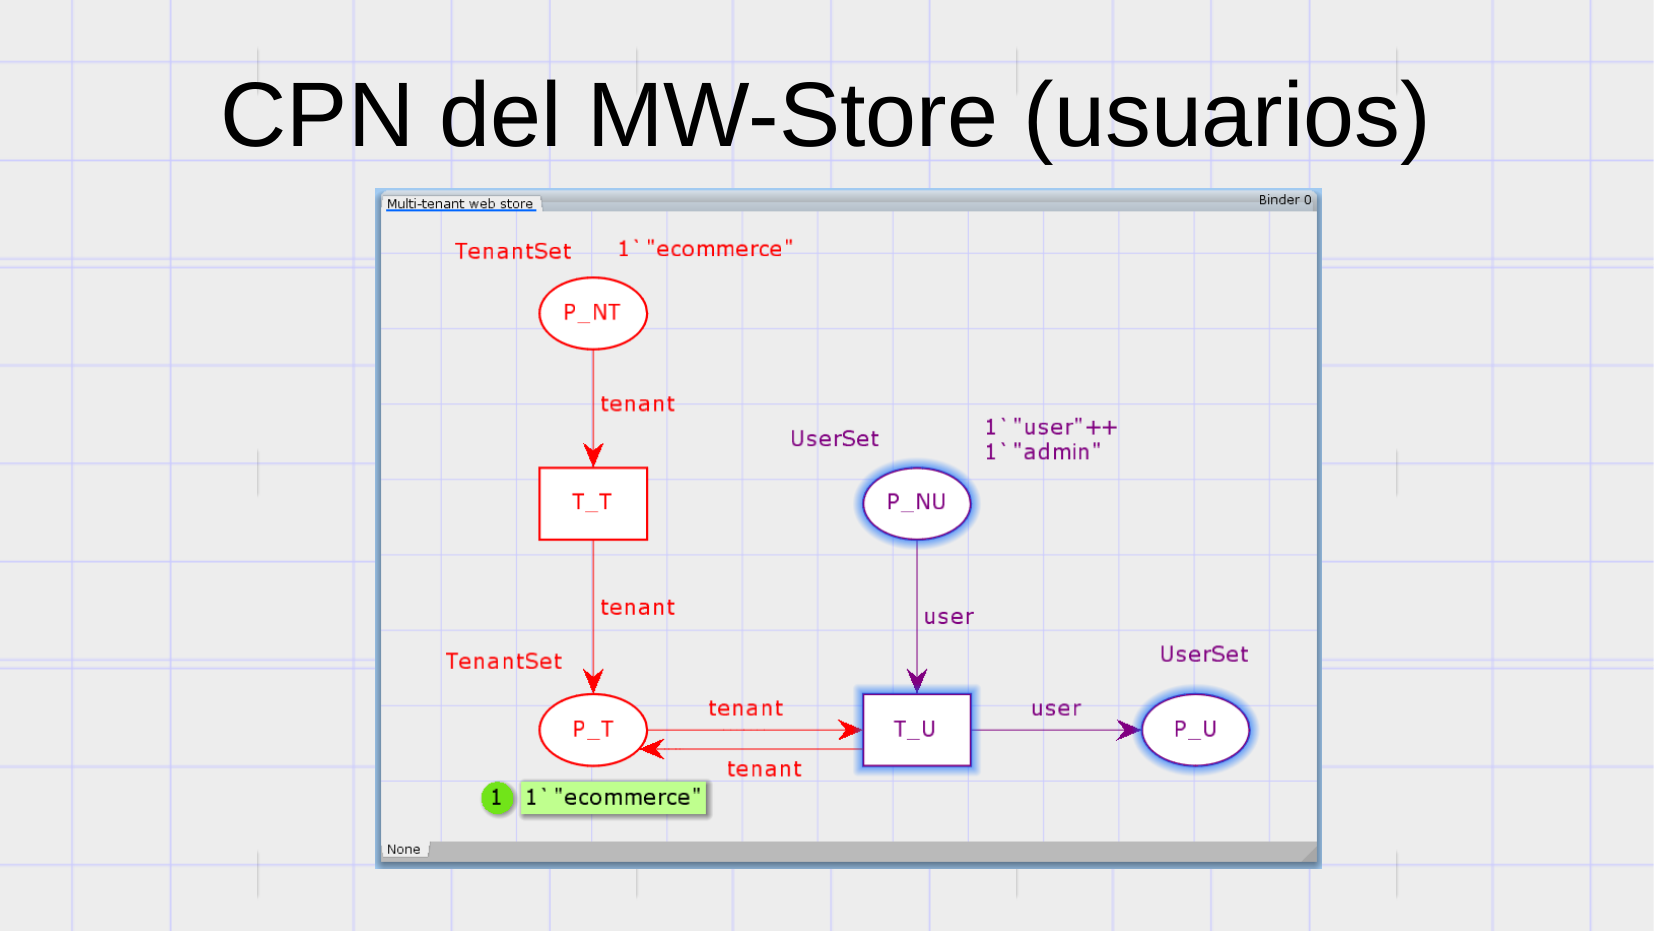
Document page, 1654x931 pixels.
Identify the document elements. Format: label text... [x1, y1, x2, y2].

title CPN del MW-Store (usuarios) [82, 37, 1571, 193]
picture [0, 0, 1654, 931]
